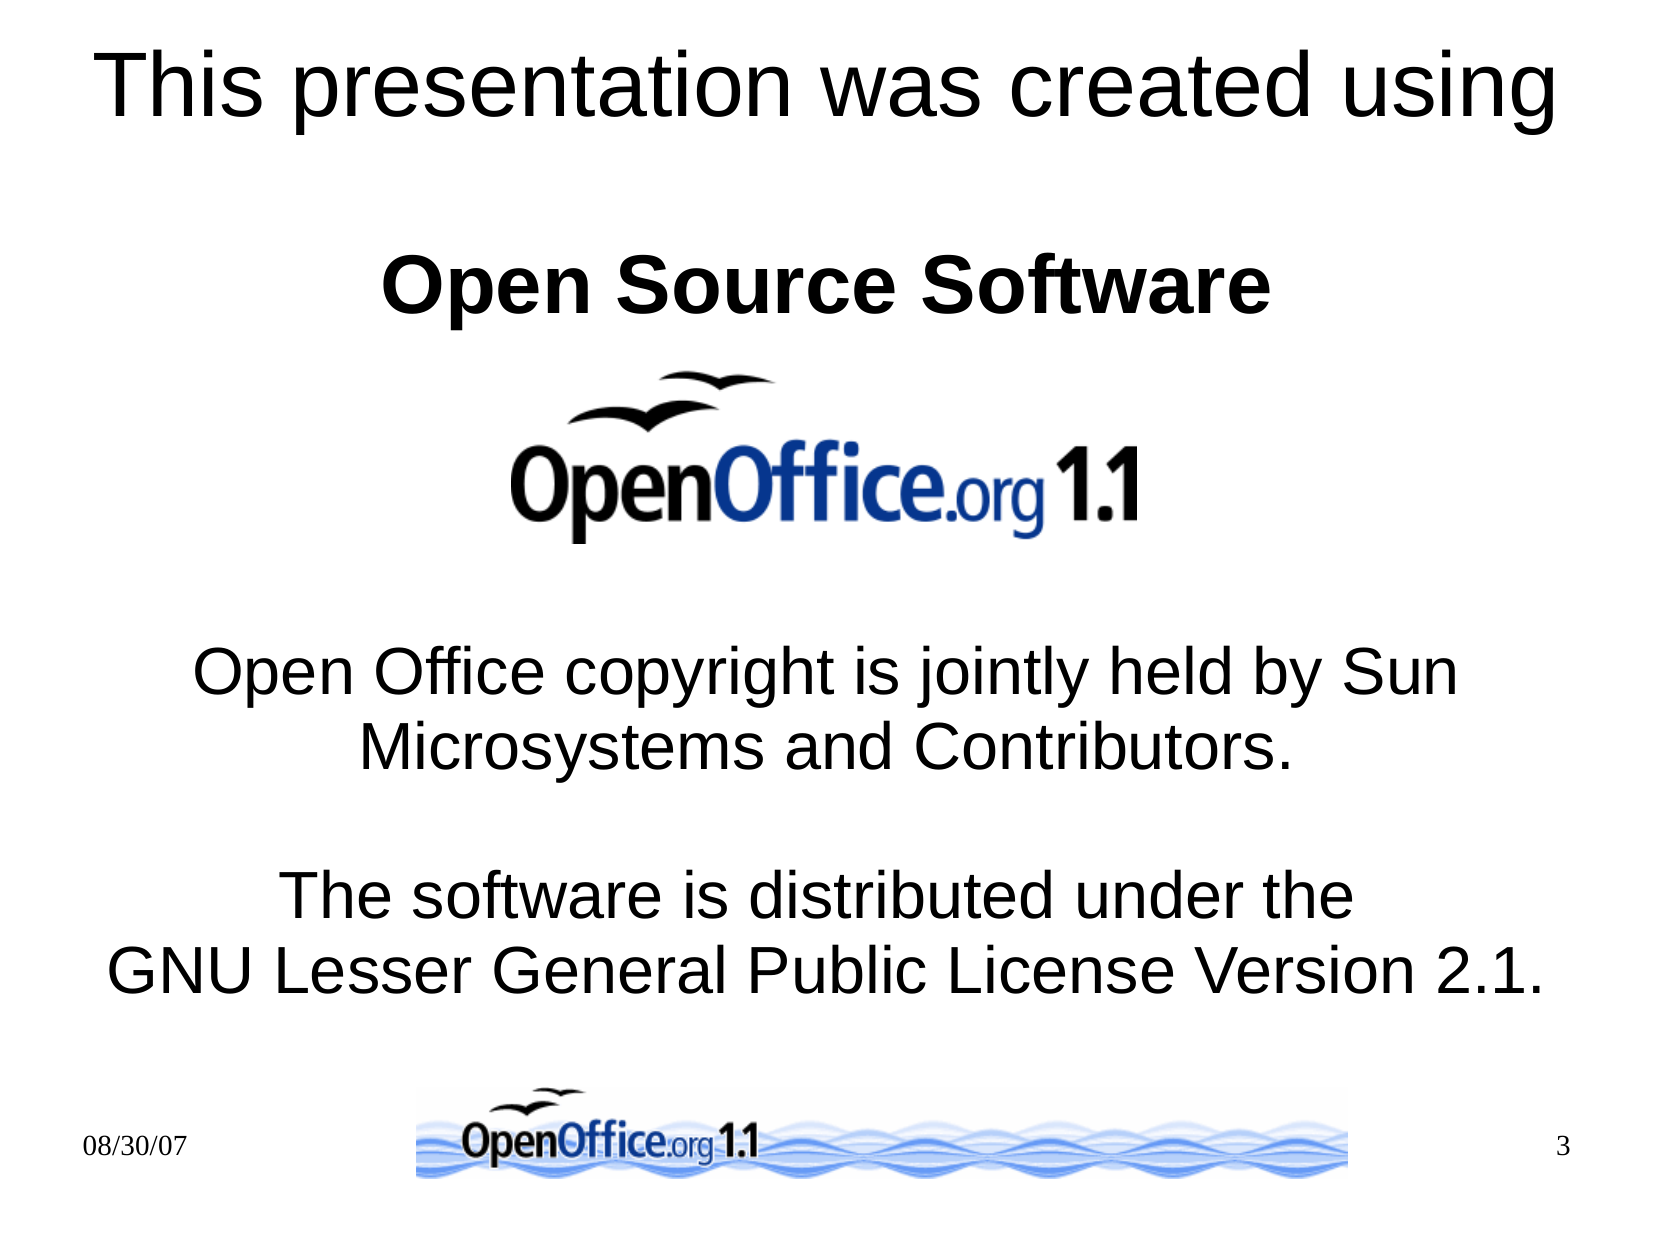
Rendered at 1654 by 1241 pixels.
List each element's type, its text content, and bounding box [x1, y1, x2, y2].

picture [511, 368, 1137, 544]
title This presentation was created using Open Source Software [82, 33, 1571, 332]
picture [416, 1087, 1348, 1179]
text_box Open Office copyright is jointly held by Sun Microsystems and Contributors. The software is distributed under the GNU Lesser General Public License Version 2.1. [82, 634, 1571, 1008]
